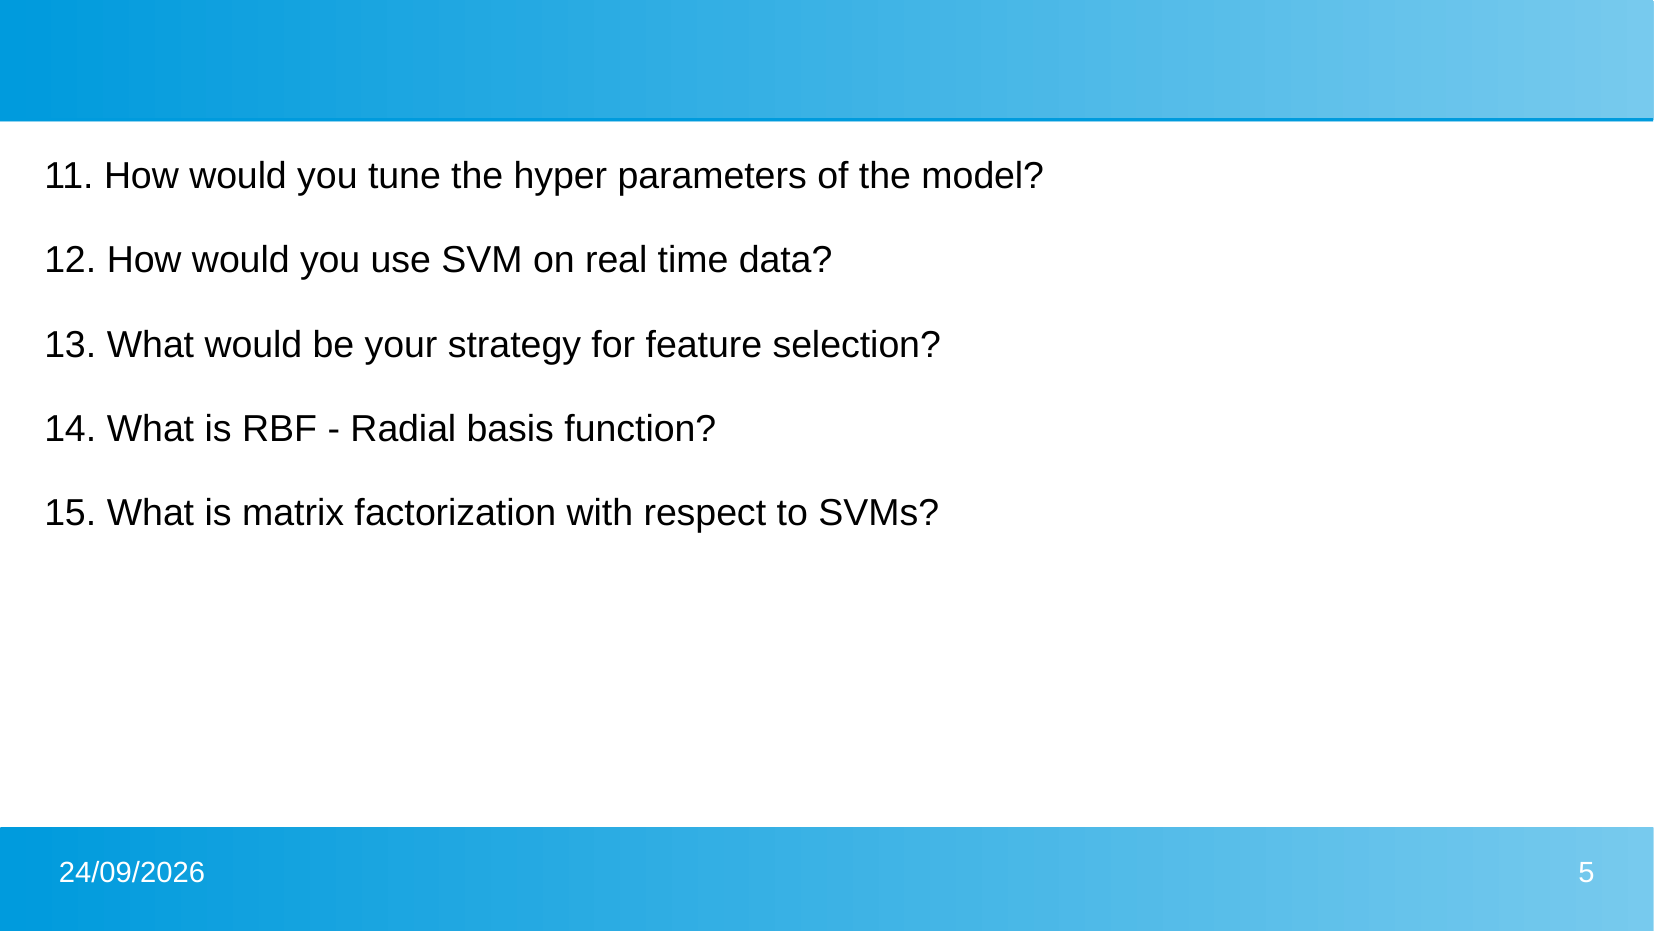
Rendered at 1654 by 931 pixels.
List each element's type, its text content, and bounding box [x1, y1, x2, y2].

text_box 11. How would you tune the hyper parameters of the model? 12. How would you use SVM on real time data? 13. What would be your strategy for feature selection? 14. What is RBF - Radial basis function? 15. What is matrix factorization with respect to SVMs? [29, 147, 1625, 625]
